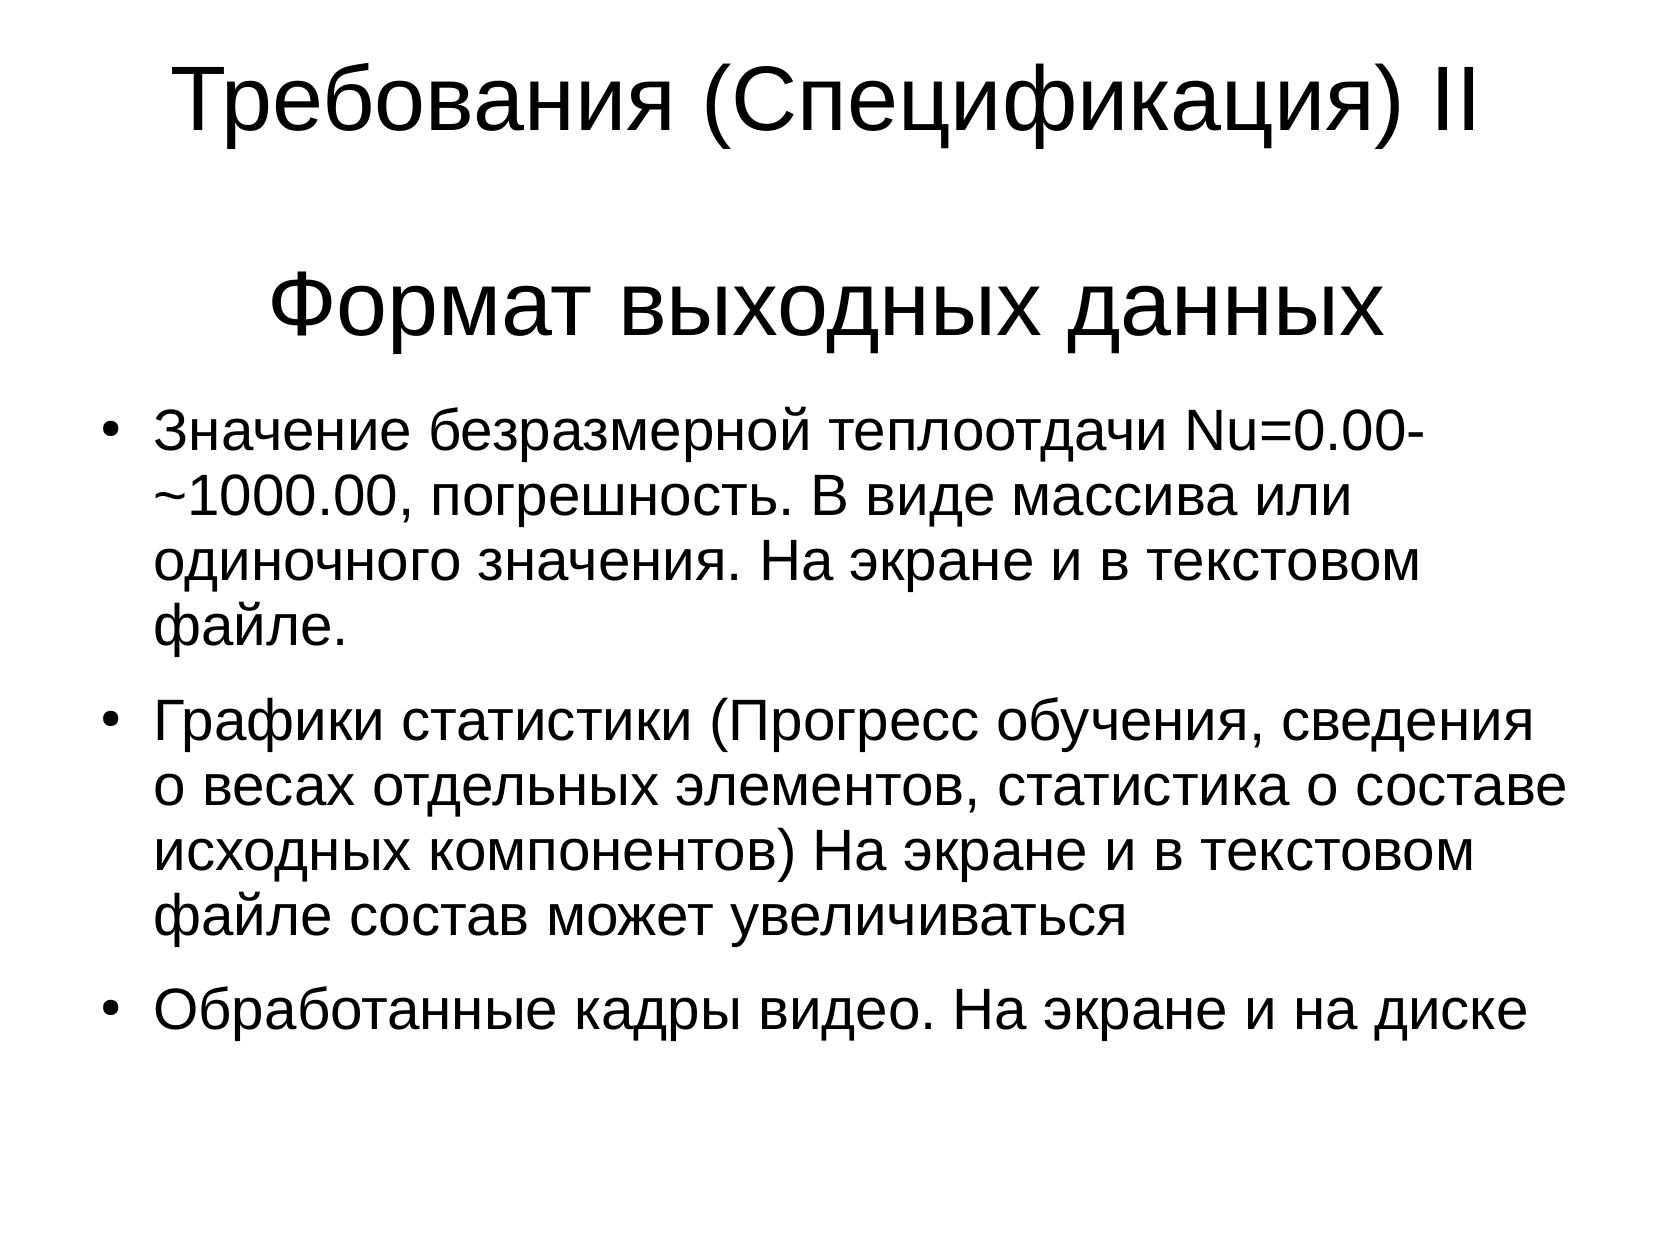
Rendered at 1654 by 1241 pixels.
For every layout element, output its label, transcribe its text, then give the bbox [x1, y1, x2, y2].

list Значение безразмерной теплоотдачи Nu=0.00-~1000.00, погрешность. В виде массива или одиночного значения. На экране и в текстовом файле. Графики статистики (Прогресс обучения, сведения о весах отдельных элементов, статистика о составе исходных компонентов) На экране и в текстовом файле состав может увеличиваться Обработанные кадры видео. На экране и на диске [82, 398, 1571, 1217]
title Требования (Спецификация) II Формат выходных данных [82, 47, 1571, 355]
